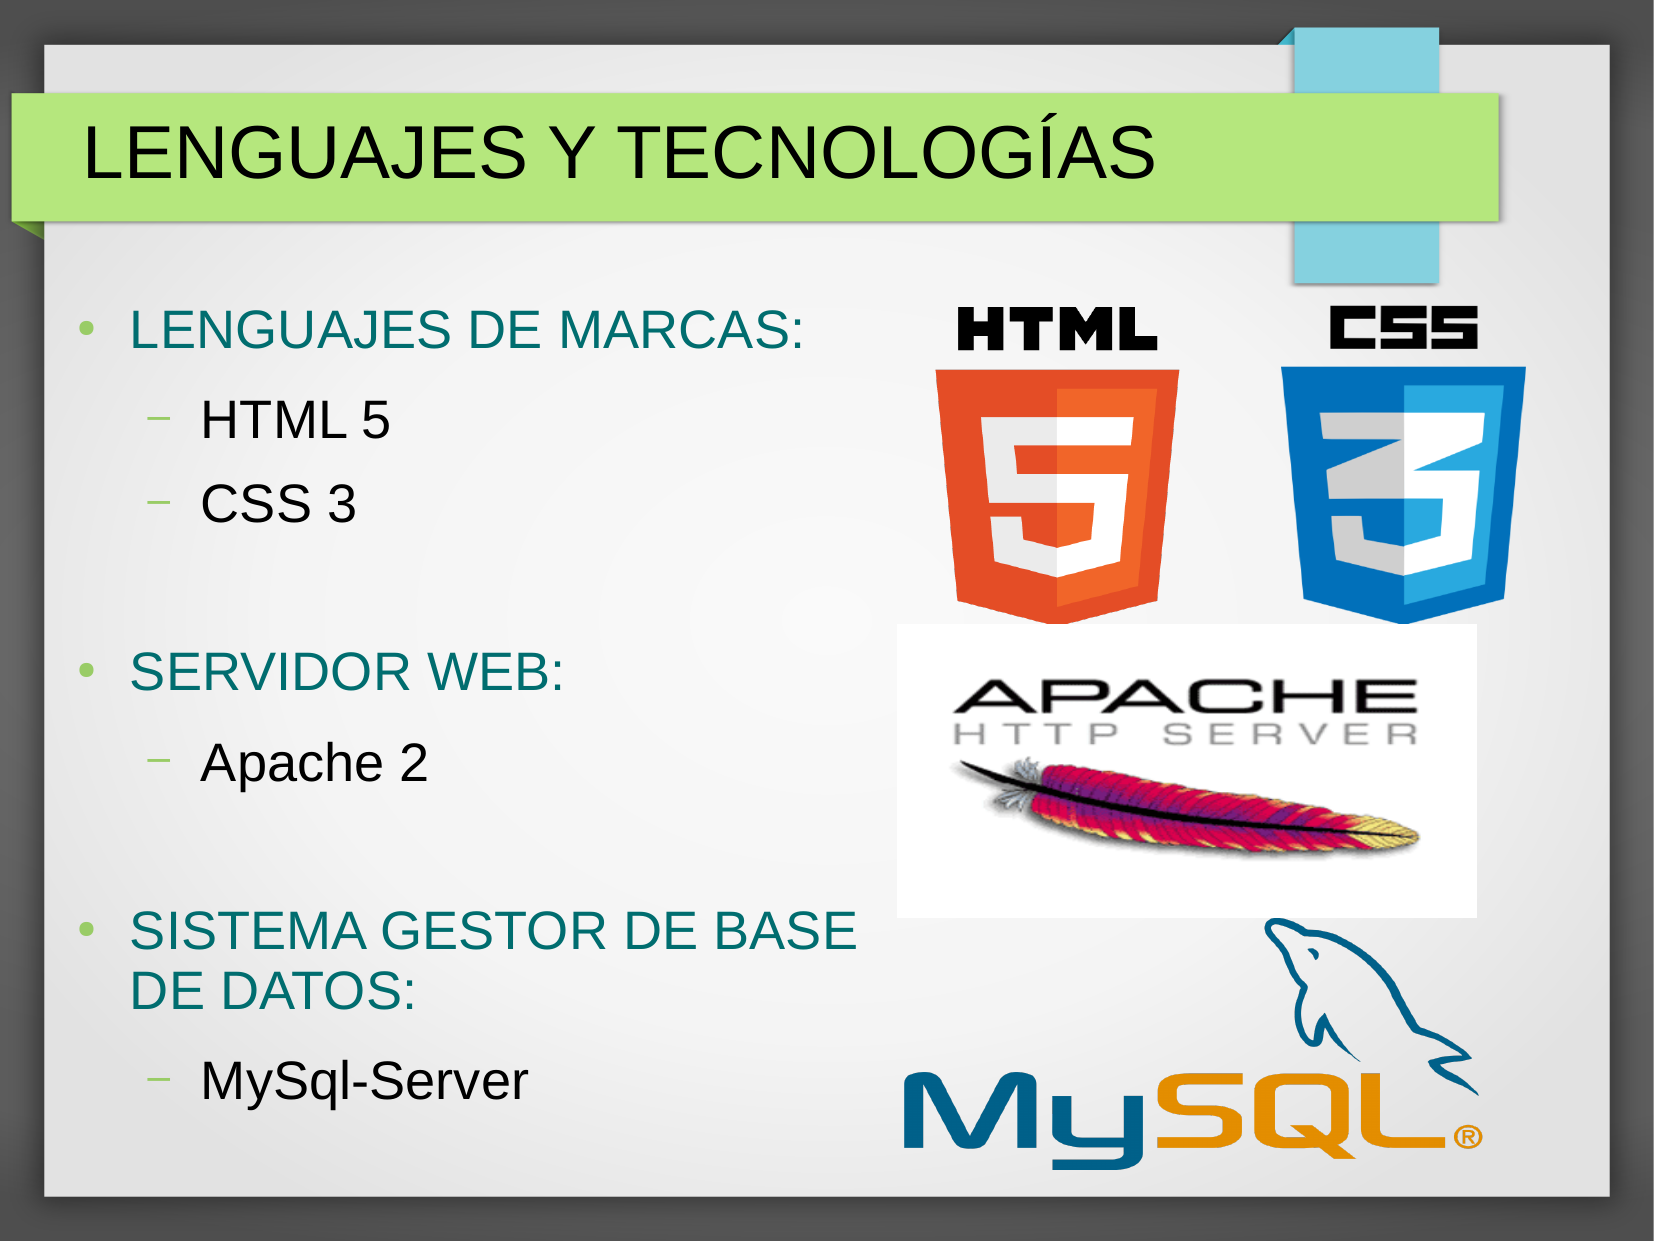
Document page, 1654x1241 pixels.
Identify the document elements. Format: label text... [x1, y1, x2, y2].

list LENGUAJES DE MARCAS: HTML 5 CSS 3 SERVIDOR WEB: Apache 2 SISTEMA GESTOR DE BASE DE DATOS: MySql-Server [59, 299, 886, 1134]
picture [0, 0, 1654, 1241]
title LENGUAJES Y TECNOLOGÍAS [82, 49, 1571, 257]
